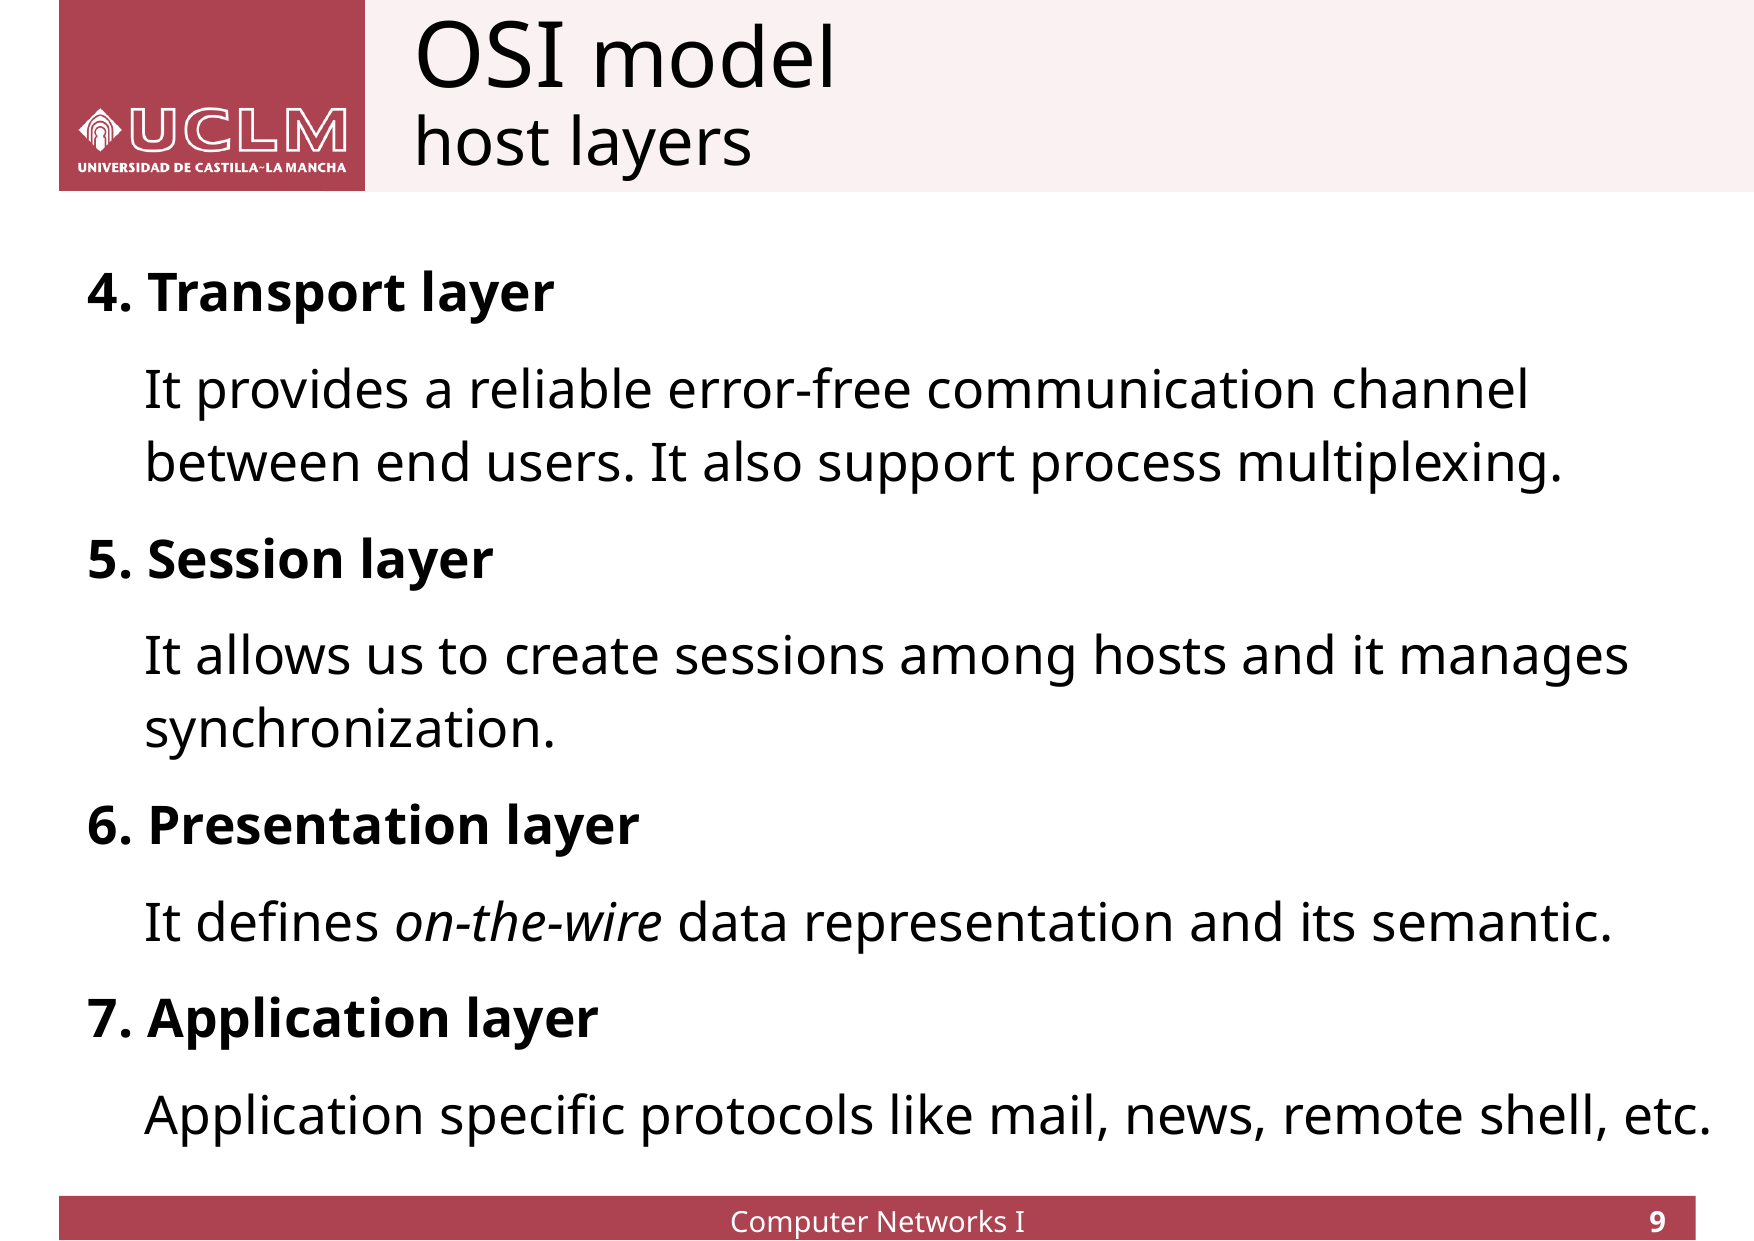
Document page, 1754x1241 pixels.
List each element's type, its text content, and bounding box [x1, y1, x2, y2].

picture [59, 0, 365, 191]
list 4. Transport layer It provides a reliable error-free communication channel between end users. It also support process multiplexing. 5. Session layer It allows us to create sessions among hosts and it manages synchronization. 6. Presentation layer It defines on-the-wire data representation and its semantic. 7. Application layer Application specific protocols like mail, news, remote shell, etc. [87, 254, 1720, 1167]
title OSI model host layers [413, 0, 1667, 198]
